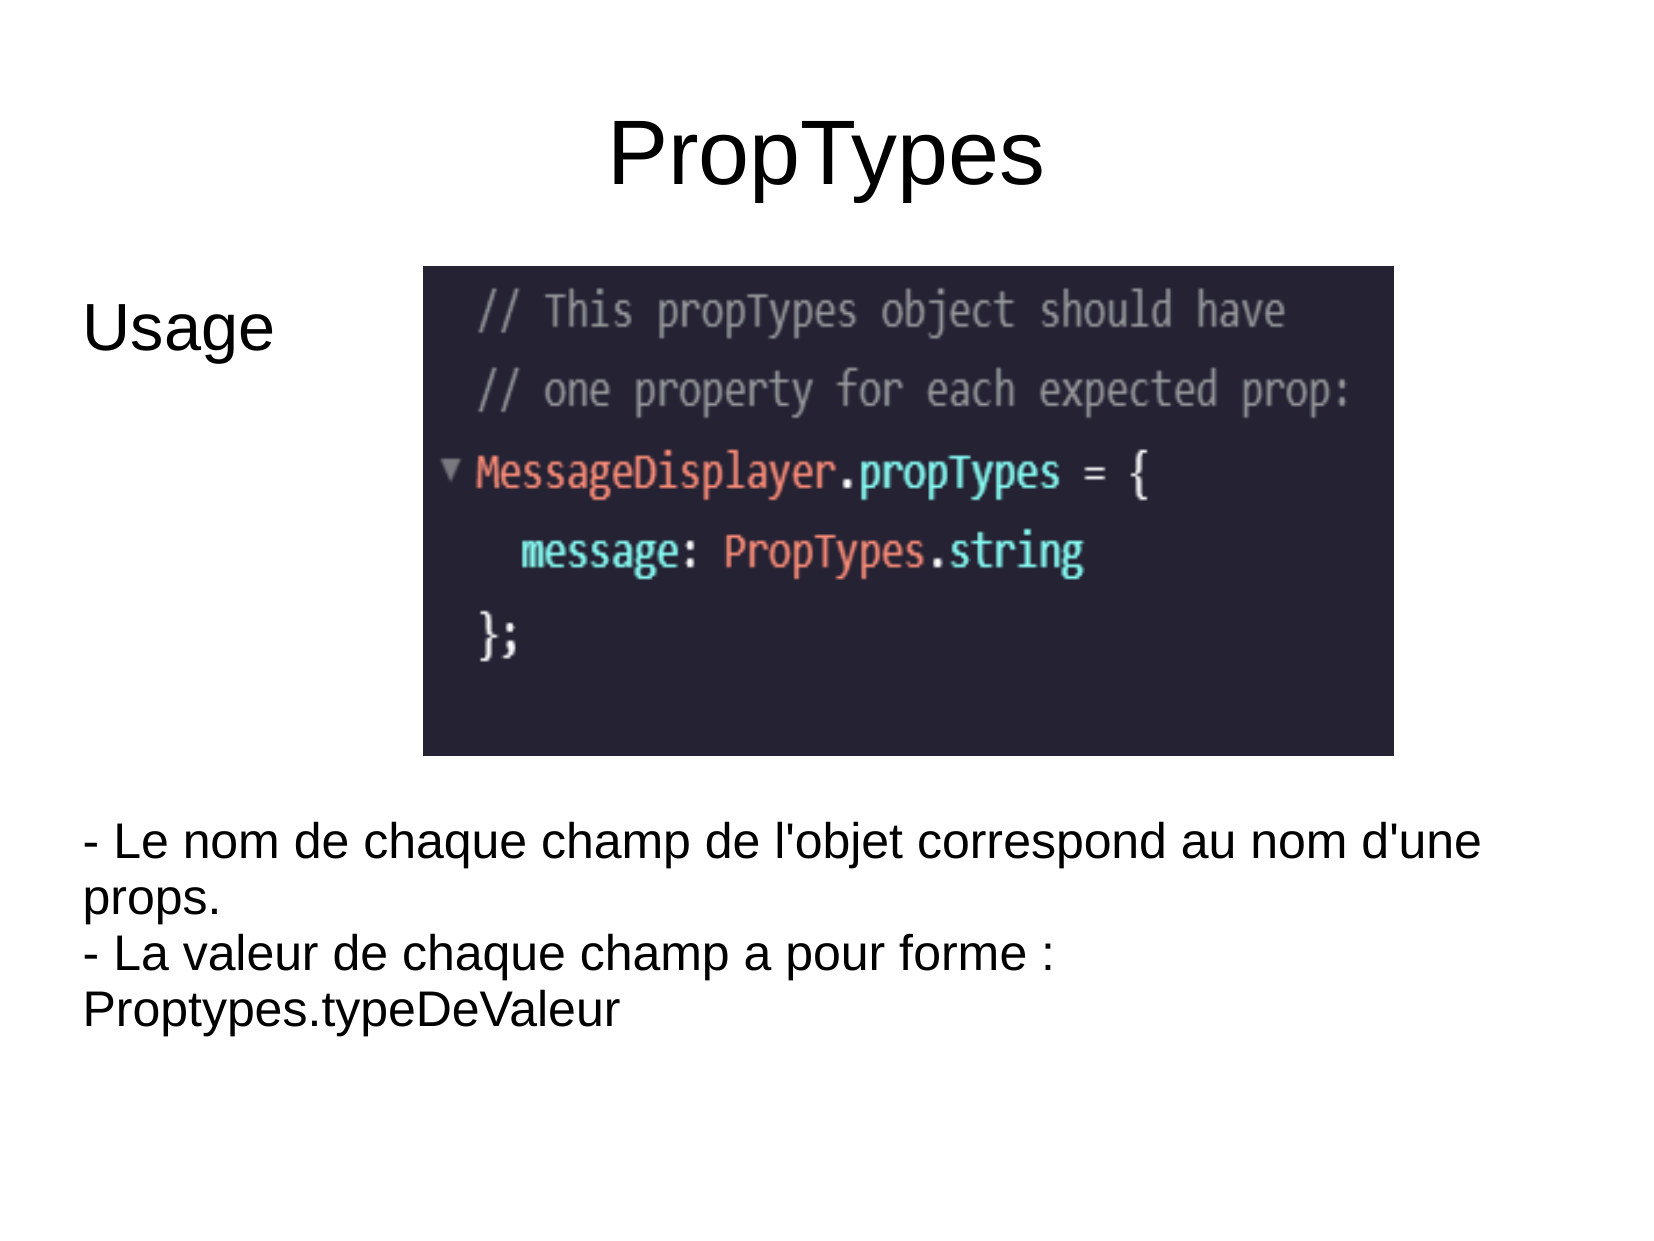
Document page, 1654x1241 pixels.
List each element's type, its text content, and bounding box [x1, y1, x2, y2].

picture [423, 266, 1394, 756]
subtitle Usage - Le nom de chaque champ de l'objet correspond au nom d'une props. - La valeur de chaque champ a pour forme : Proptypes.typeDeValeur [82, 290, 1571, 1112]
title PropTypes [82, 49, 1571, 257]
